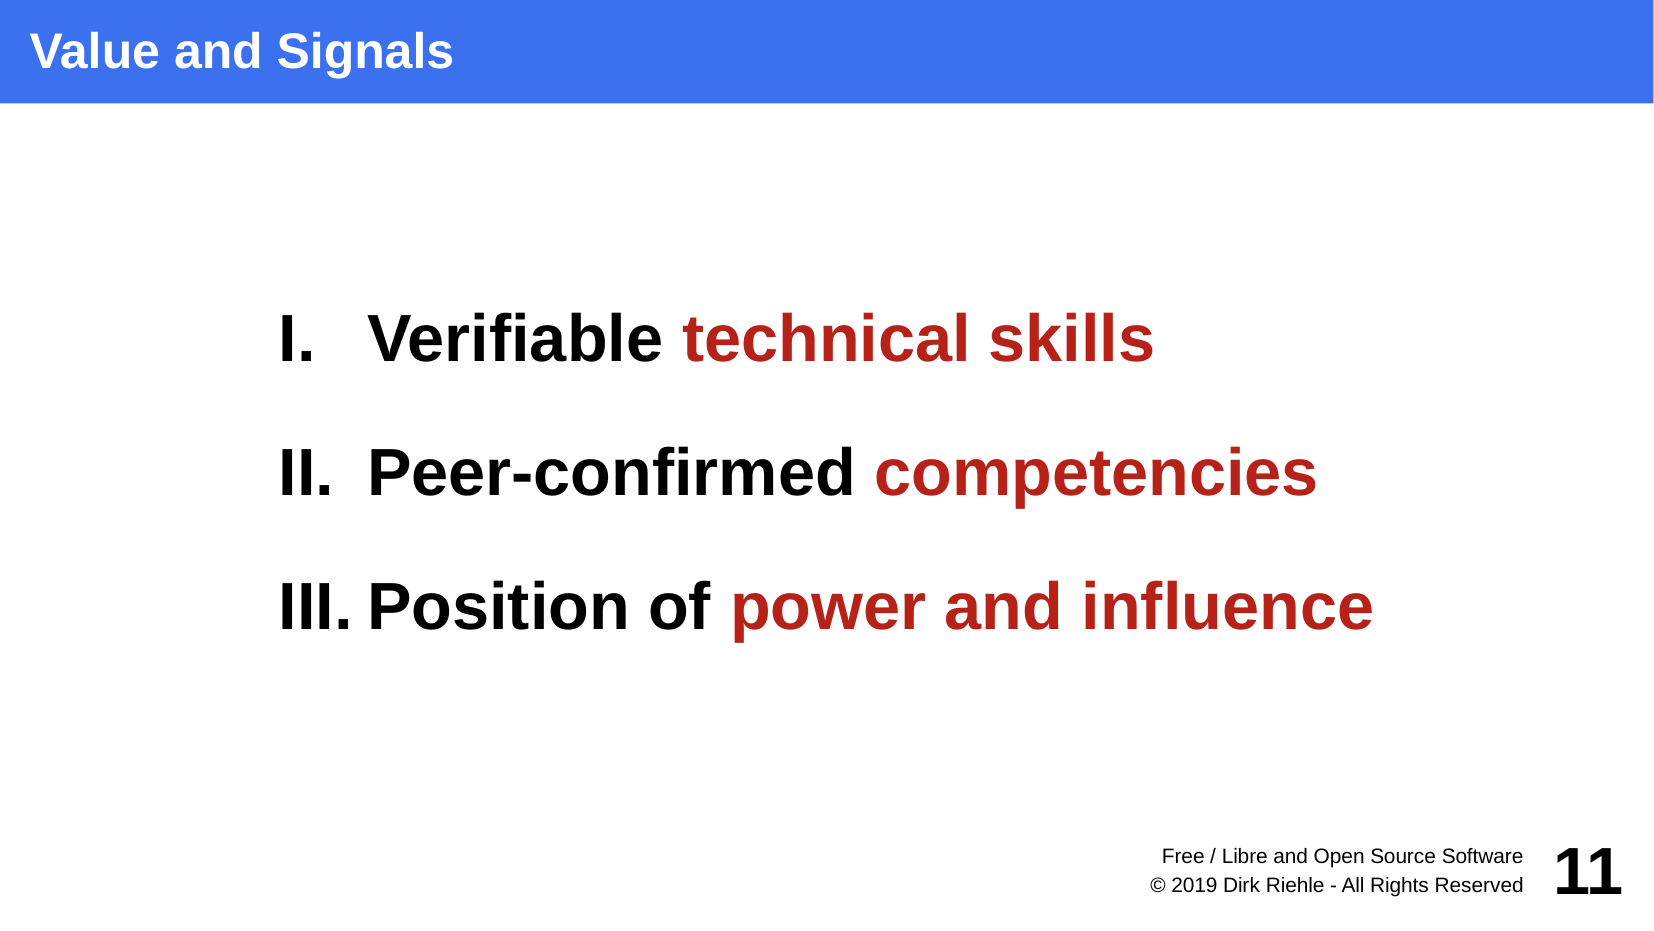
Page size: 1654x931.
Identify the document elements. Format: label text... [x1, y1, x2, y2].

title Value and Signals [0, 0, 1654, 104]
subtitle Verifiable technical skills Peer-confirmed competencies Position of power and influence [29, 132, 1625, 813]
